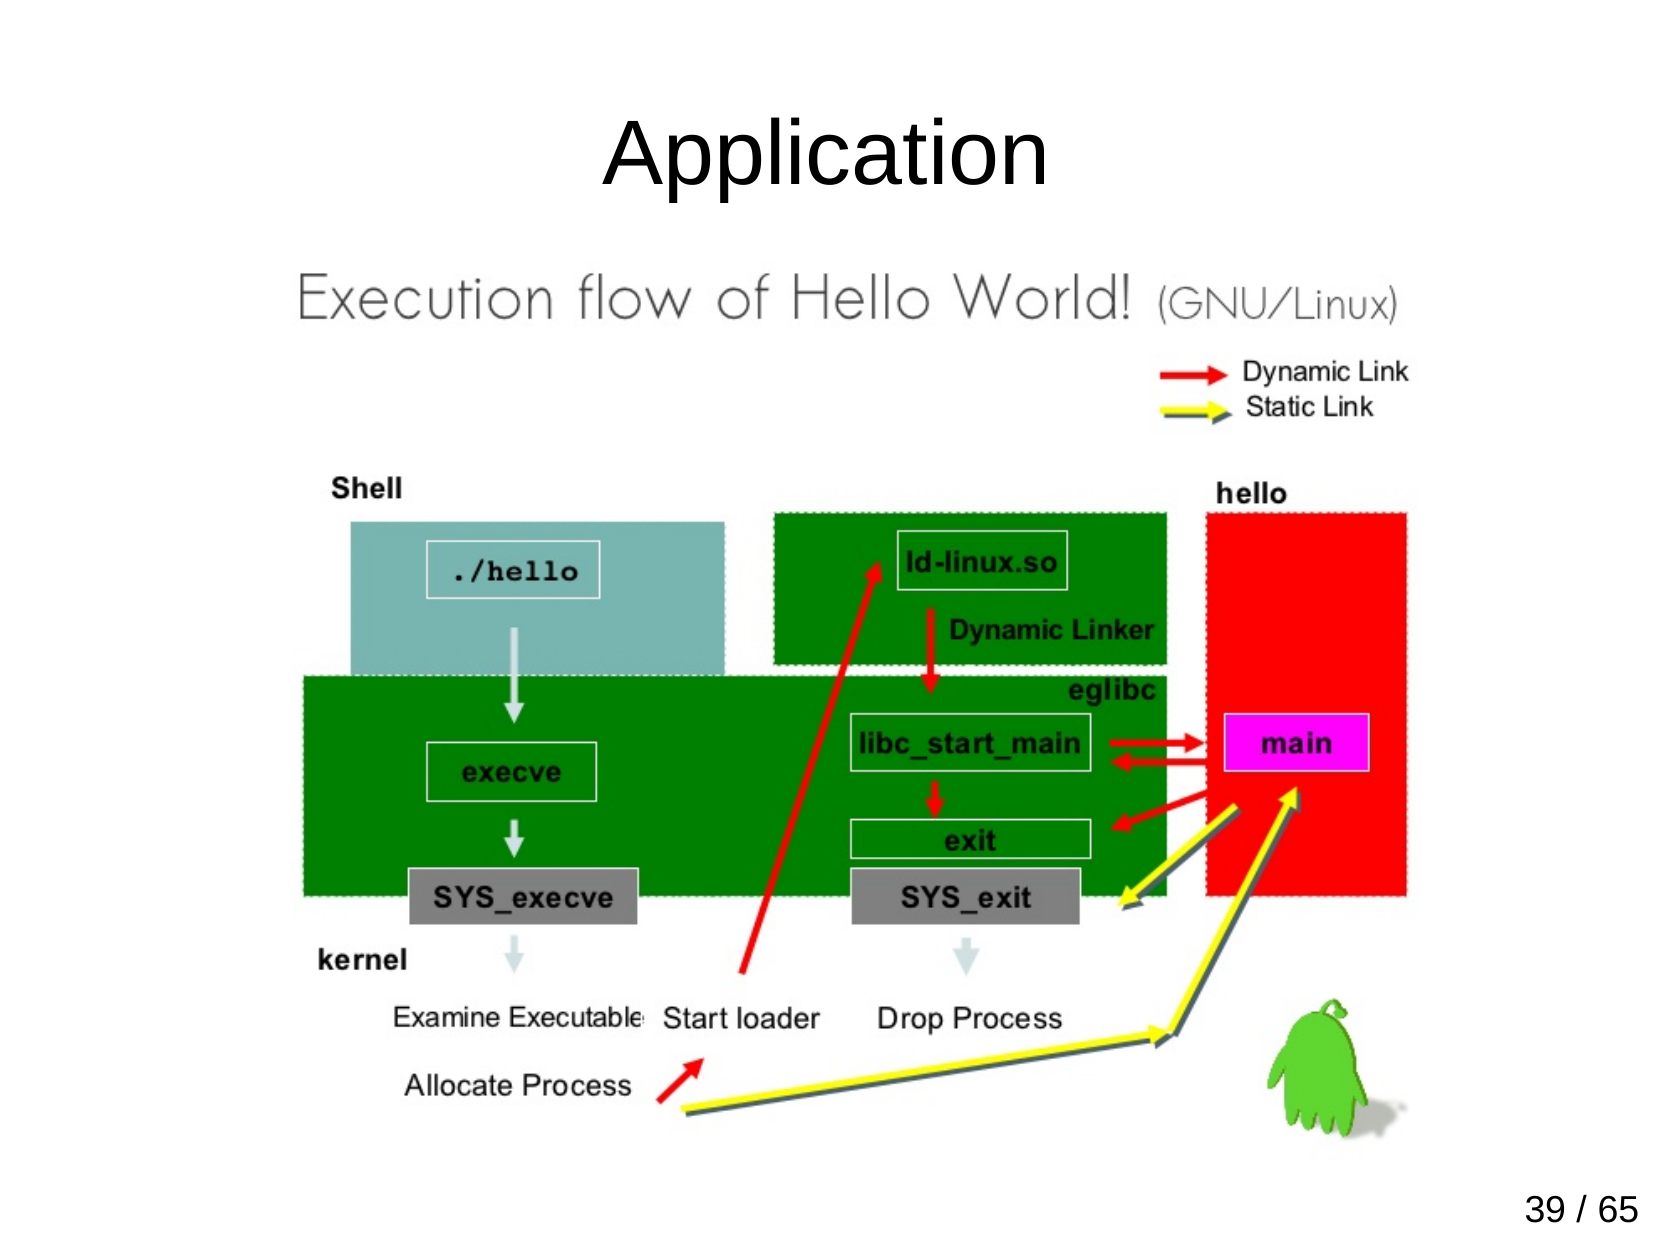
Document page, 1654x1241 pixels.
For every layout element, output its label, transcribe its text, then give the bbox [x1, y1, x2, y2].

text_box <number> / 65 [1380, 1181, 1654, 1238]
title Application [82, 49, 1571, 257]
picture [212, 247, 1432, 1163]
